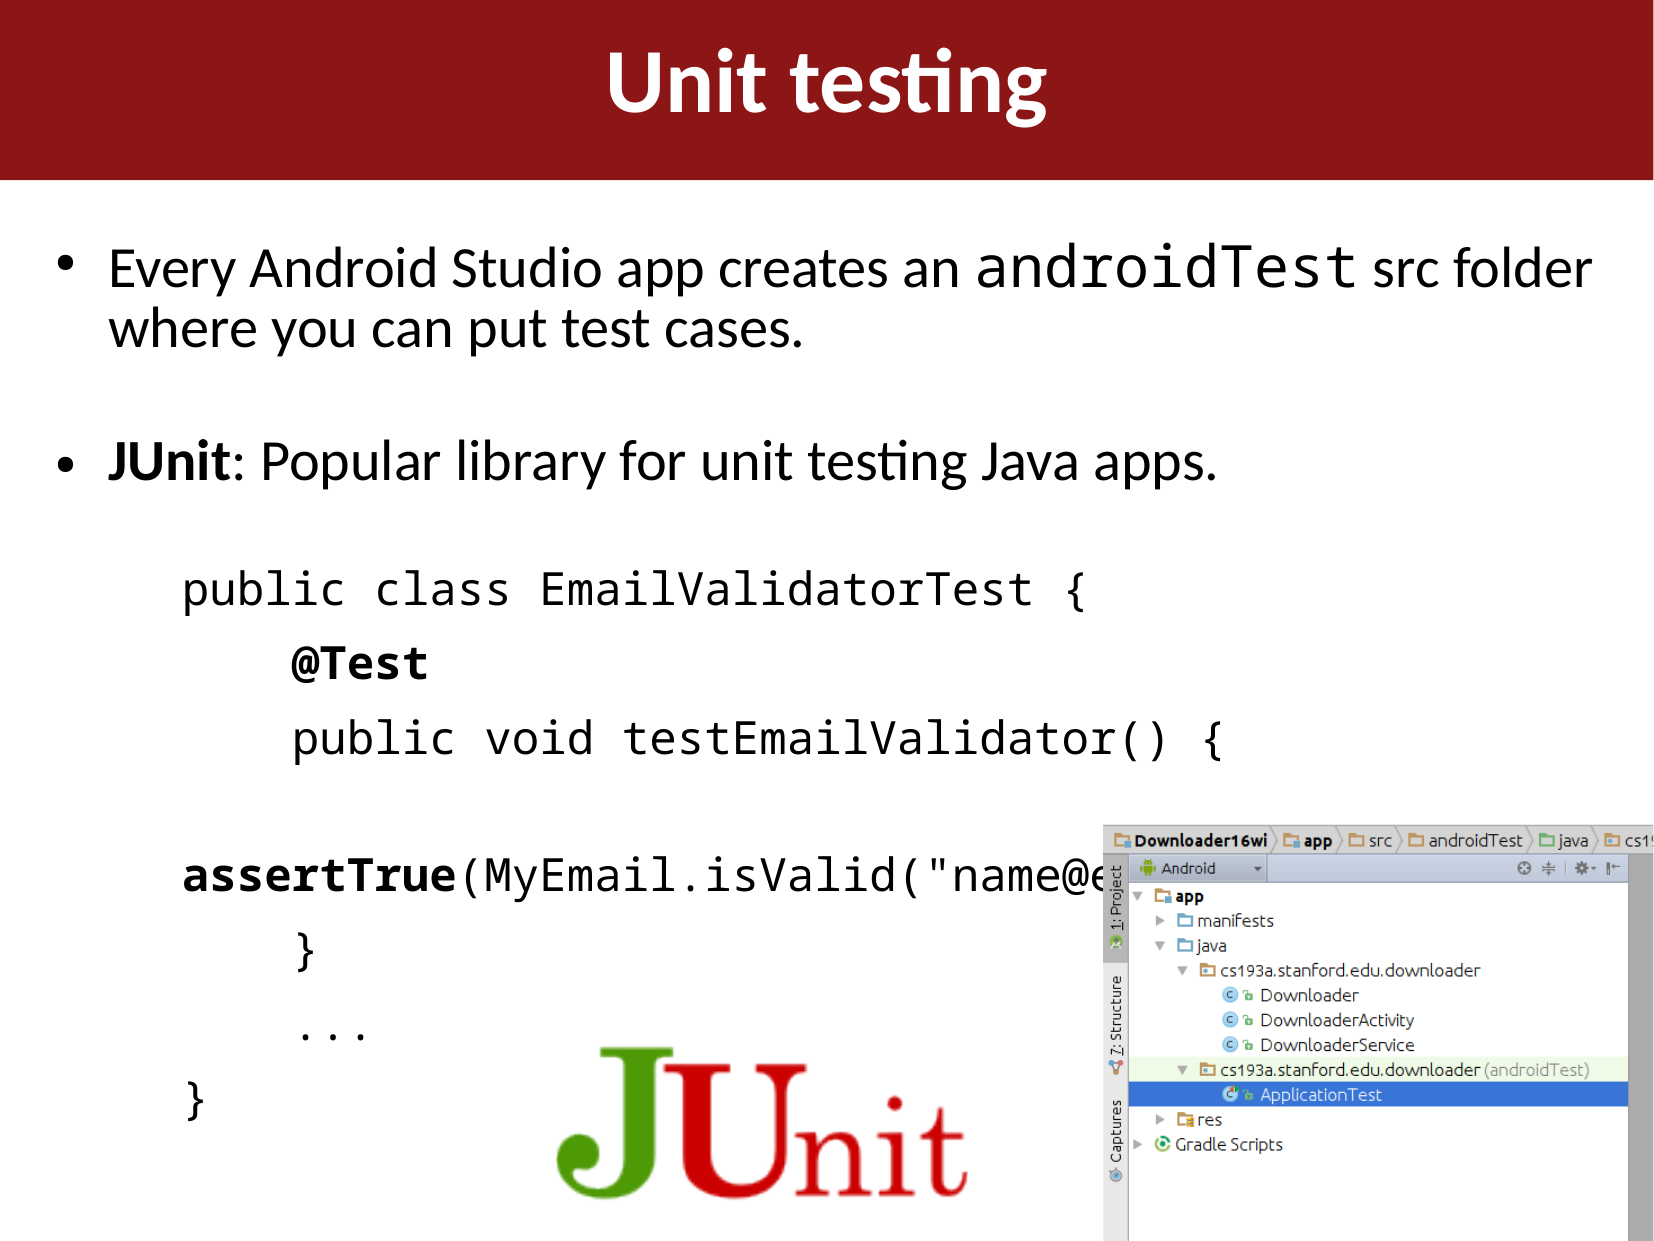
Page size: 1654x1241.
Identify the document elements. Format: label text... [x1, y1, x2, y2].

title Unit testing [0, 0, 1654, 181]
picture [535, 1033, 991, 1216]
list Every Android Studio app creates an androidTest src folder where you can put test cases. JUnit: Popular library for unit testing Java apps. public class EmailValidatorTest { @Test public void testEmailValidator() { assertTrue(MyEmail.isValid("name@email.com")); } ... } [37, 225, 1636, 1186]
picture [1103, 824, 1654, 1241]
